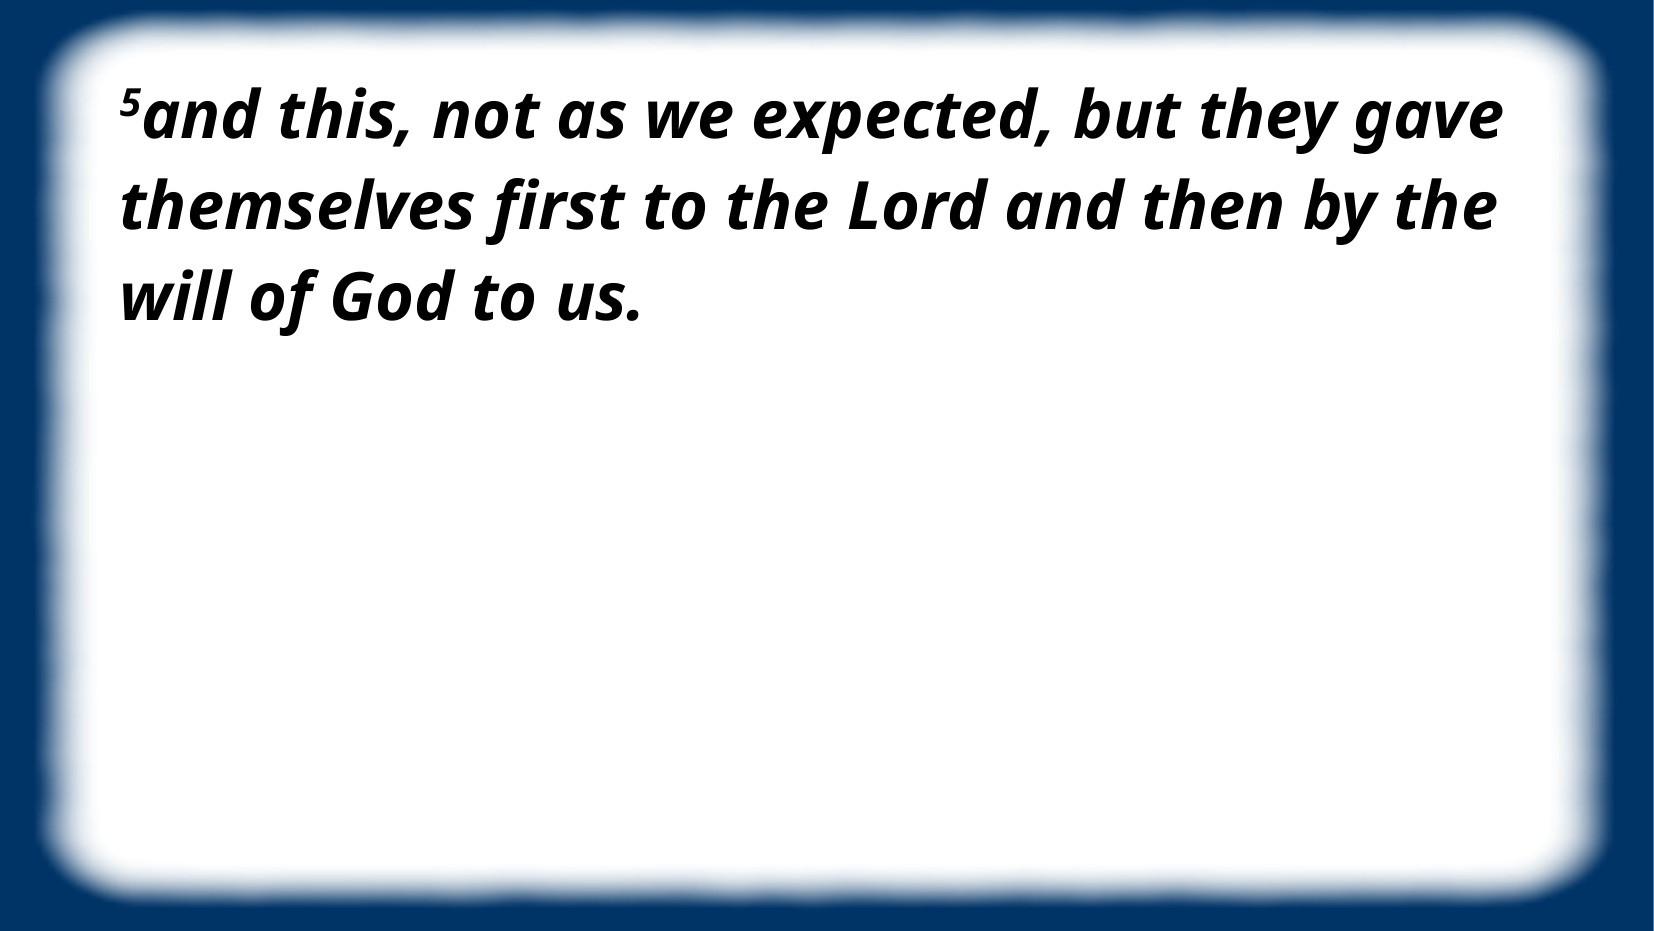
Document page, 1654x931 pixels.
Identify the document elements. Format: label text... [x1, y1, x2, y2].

text_box 5and this, not as we expected, but they gave themselves first to the Lord and then by the will of God to us. [105, 60, 1546, 342]
picture [0, 0, 1654, 931]
